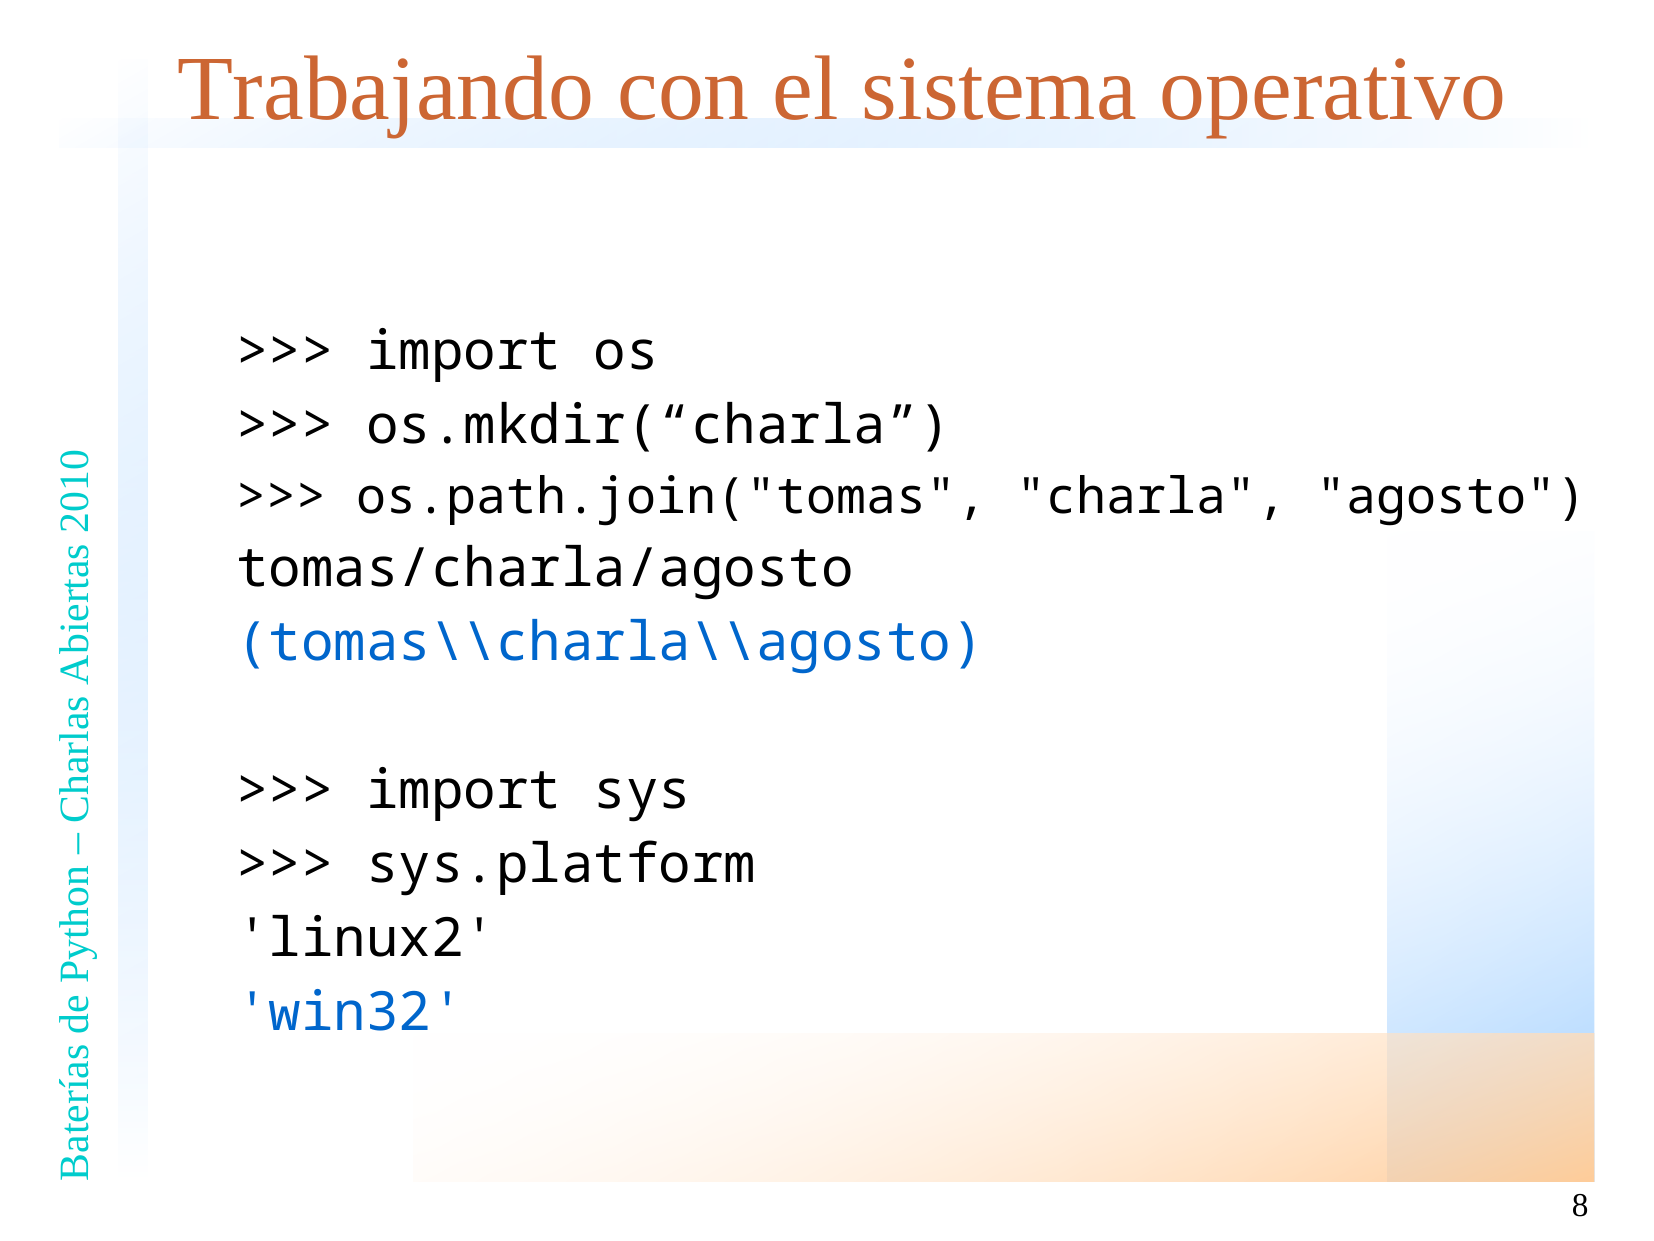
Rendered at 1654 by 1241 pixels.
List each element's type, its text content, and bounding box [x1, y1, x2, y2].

title Trabajando con el sistema operativo [177, 29, 1595, 148]
subtitle >>> import os >>> os.mkdir(“charla”) >>> os.path.join("tomas", "charla", "agosto") tomas/charla/agosto (tomas\\charla\\agosto) >>> import sys >>> sys.platform 'linux2' 'win32' [206, 177, 1595, 1182]
